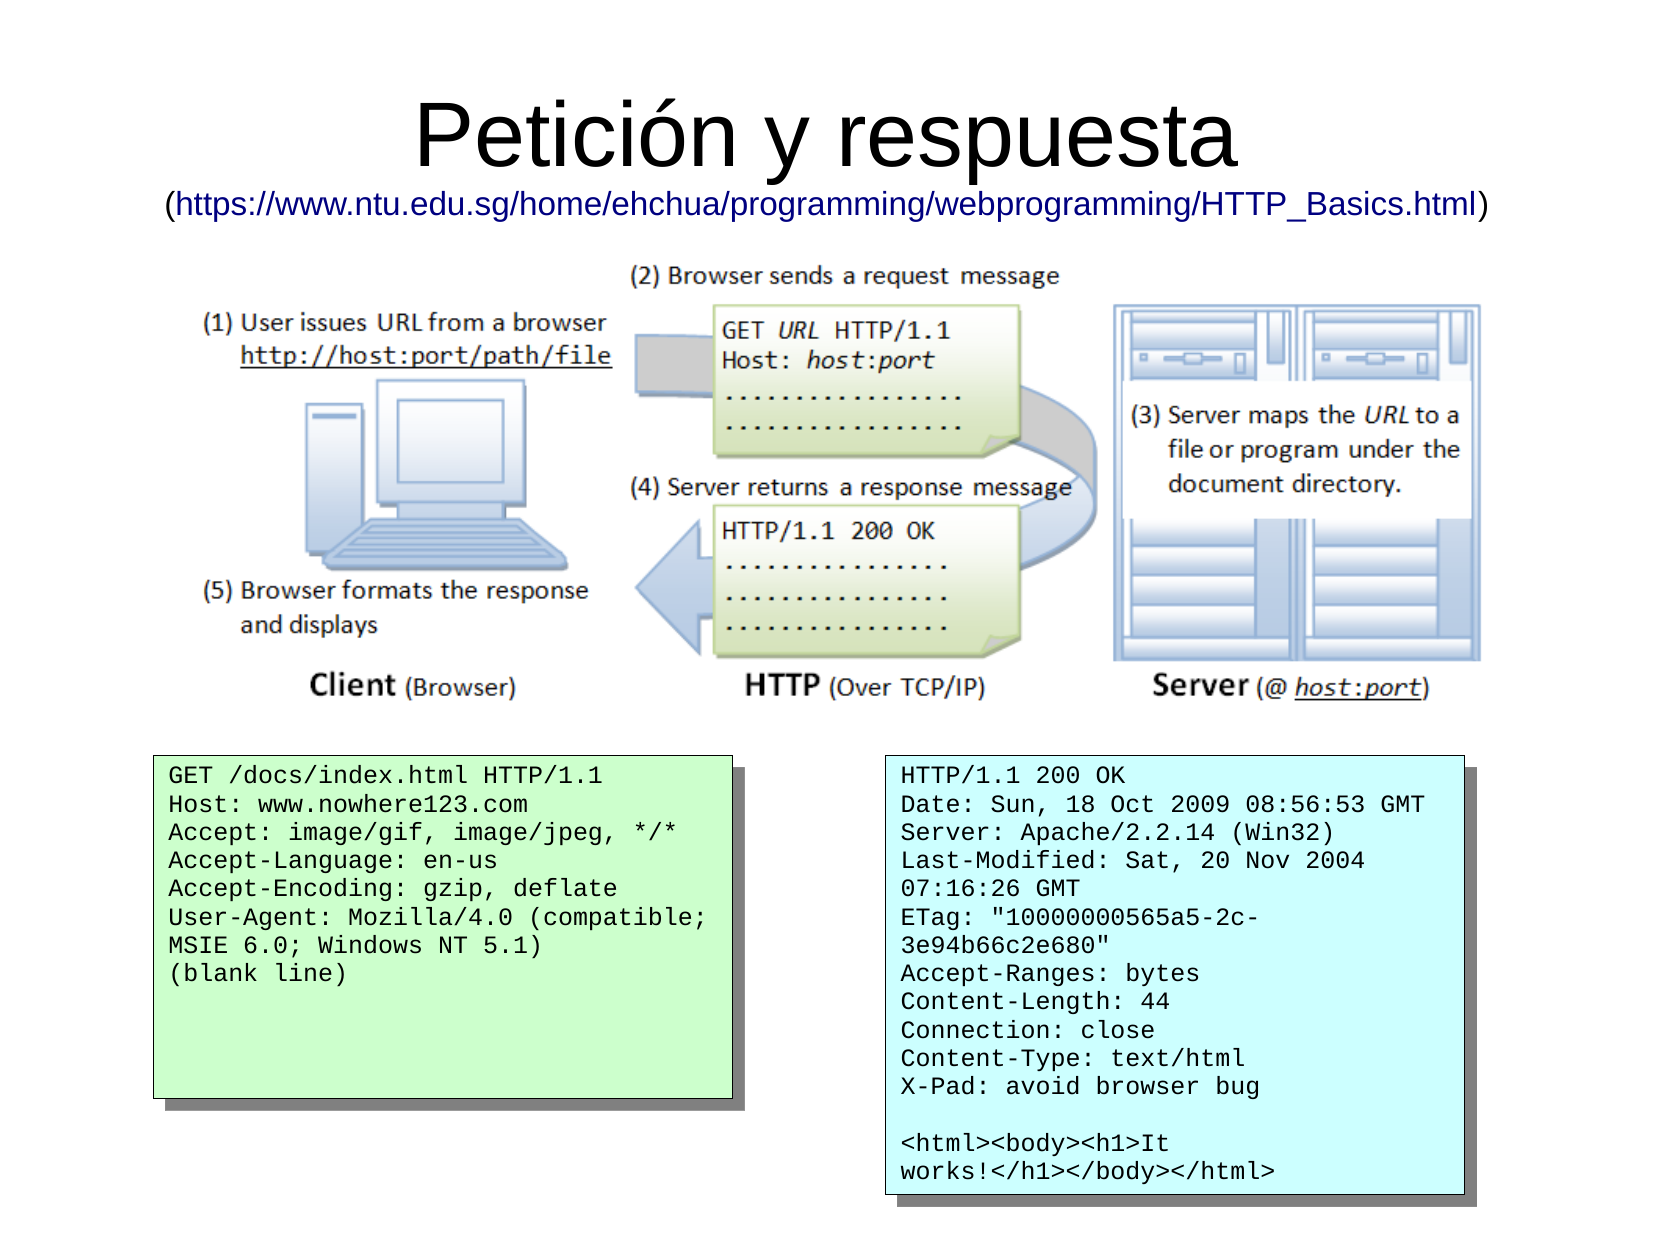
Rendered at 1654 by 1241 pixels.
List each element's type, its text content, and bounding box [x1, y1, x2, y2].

text_box GET /docs/index.html HTTP/1.1 Host: www.nowhere123.com Accept: image/gif, image/jpeg, */* Accept-Language: en-us Accept-Encoding: gzip, deflate User-Agent: Mozilla/4.0 (compatible; MSIE 6.0; Windows NT 5.1) (blank line) [153, 755, 733, 1099]
picture [192, 245, 1489, 721]
text_box HTTP/1.1 200 OK Date: Sun, 18 Oct 2009 08:56:53 GMT Server: Apache/2.2.14 (Win32) Last-Modified: Sat, 20 Nov 2004 07:16:26 GMT ETag: "10000000565a5-2c-3e94b66c2e680" Accept-Ranges: bytes Content-Length: 44 Connection: close Content-Type: text/html X-Pad: avoid browser bug <html><body><h1>It works!</h1></body></html> [885, 755, 1465, 1195]
title Petición y respuesta (https://www.ntu.edu.sg/home/ehchua/programming/webprogramming/HTTP_Basics.html) [82, 49, 1571, 257]
